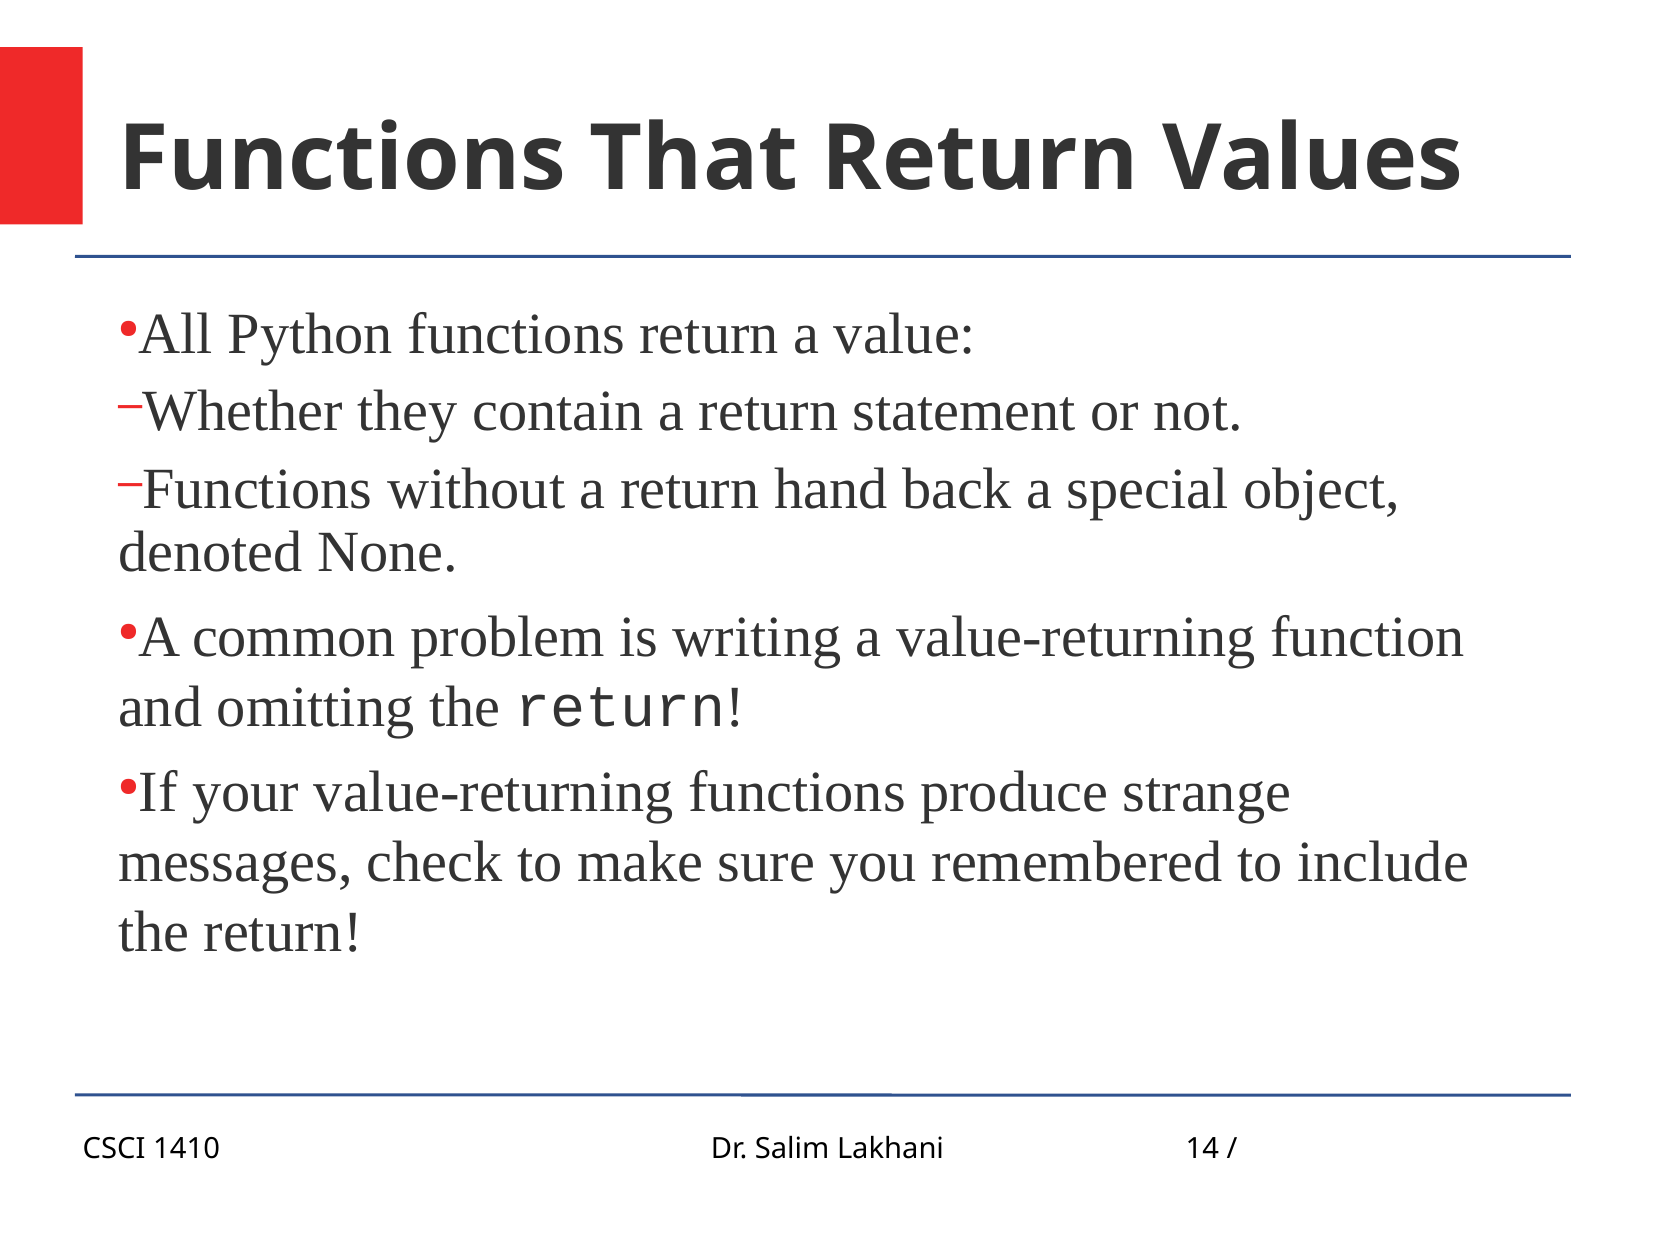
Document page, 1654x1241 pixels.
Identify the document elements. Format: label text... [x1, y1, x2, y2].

list All Python functions return a value: Whether they contain a return statement or not. Functions without a return hand back a special object, denoted None. A common problem is writing a value-returning function and omitting the return! If your value-returning functions produce strange messages, check to make sure you remembered to include the return! [118, 295, 1536, 1080]
text_box CSCI 1410 [82, 1129, 468, 1216]
text_box Dr. Salim Lakhani [565, 1129, 1090, 1216]
title Functions That Return Values [118, 49, 1571, 257]
text_box / [1185, 1129, 1571, 1216]
